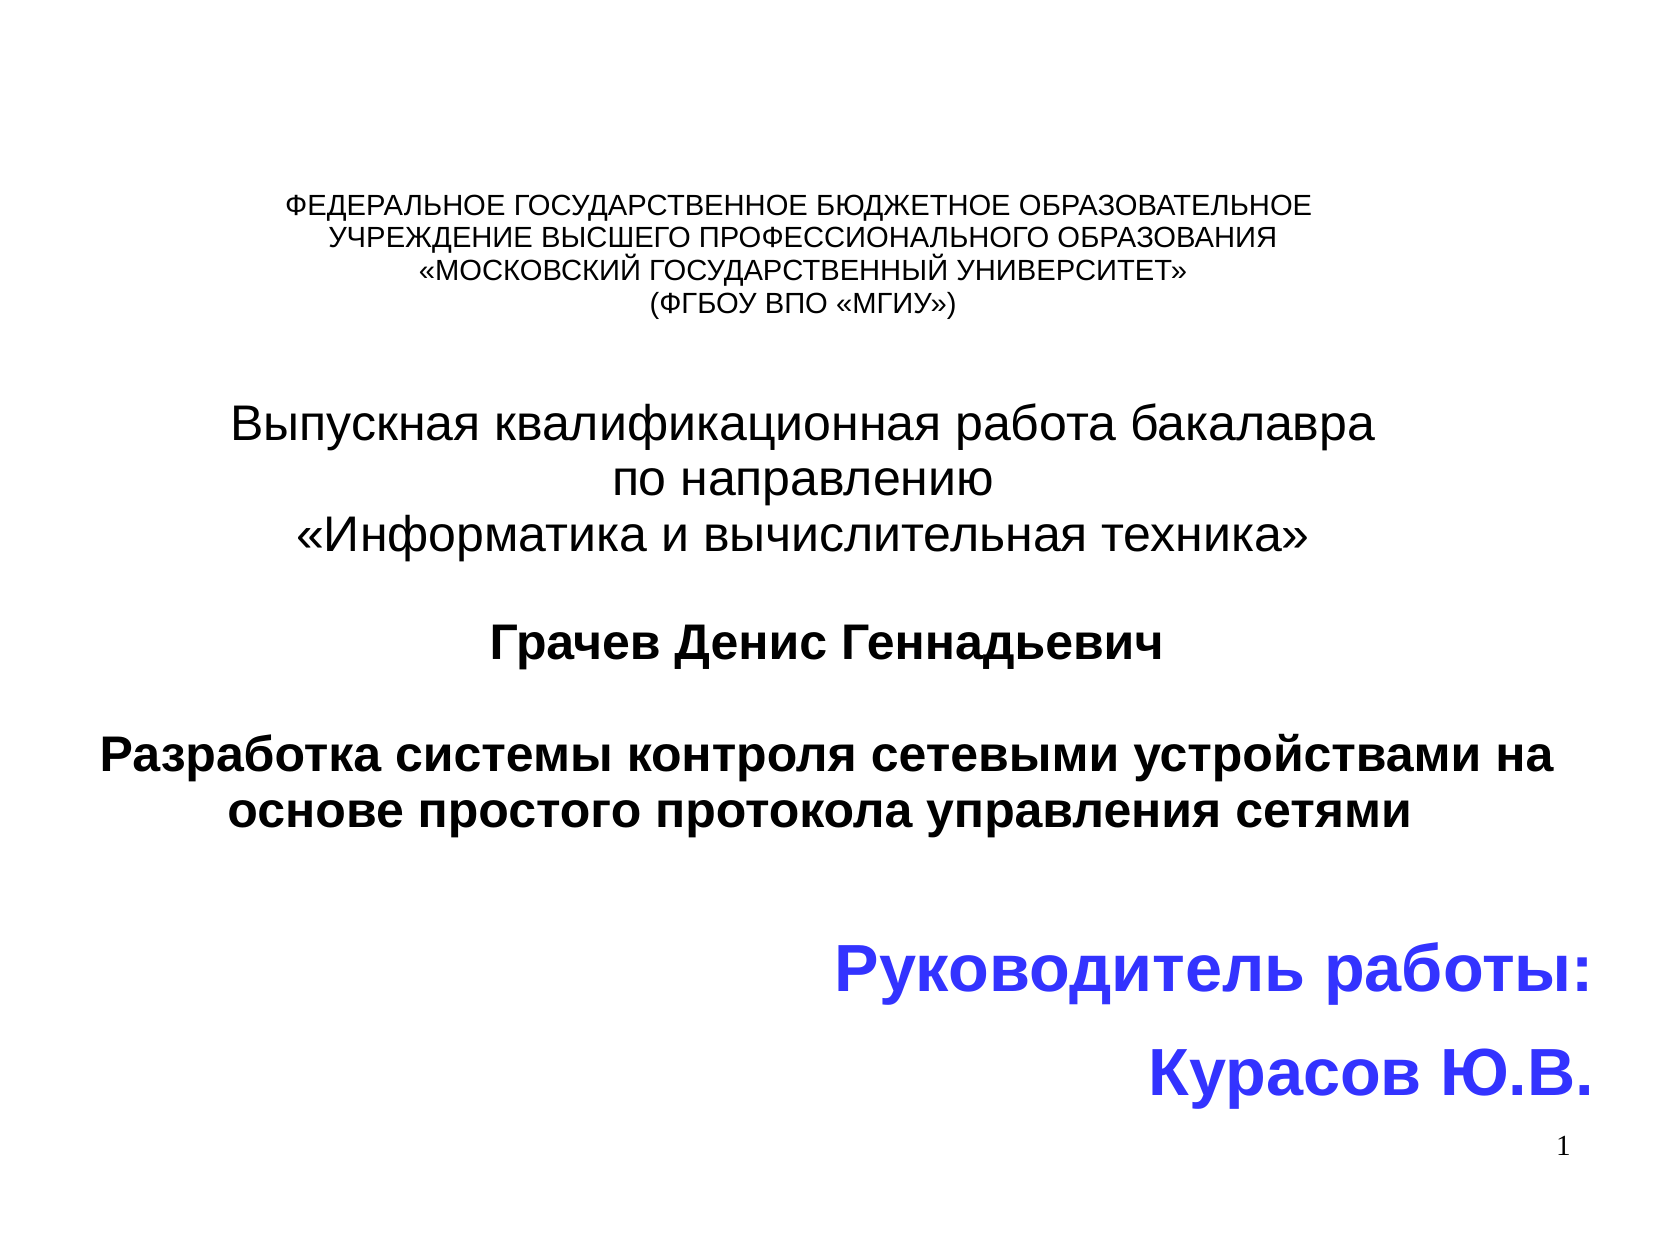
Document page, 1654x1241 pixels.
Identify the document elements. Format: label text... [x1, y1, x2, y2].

list Руководитель работы: Курасов Ю.В. [106, 826, 1595, 1134]
title Грачев Денис Геннадьевич Разработка системы контроля сетевыми устройствами на основе простого протокола управления сетями [82, 613, 1571, 839]
title ФЕДЕРАЛЬНОЕ ГОСУДАРСТВЕННОЕ БЮДЖЕТНОЕ ОБРАЗОВАТЕЛЬНОЕ УЧРЕЖДЕНИЕ ВЫСШЕГО ПРОФЕССИОНАЛЬНОГО ОБРАЗОВАНИЯ «МОСКОВСКИЙ ГОСУДАРСТВЕННЫЙ УНИВЕРСИТЕТ» (ФГБОУ ВПО «МГИУ») [59, 141, 1548, 366]
title Выпускная квалификационная работа бакалавра по направлению «Информатика и вычислительная техника» [59, 366, 1548, 591]
